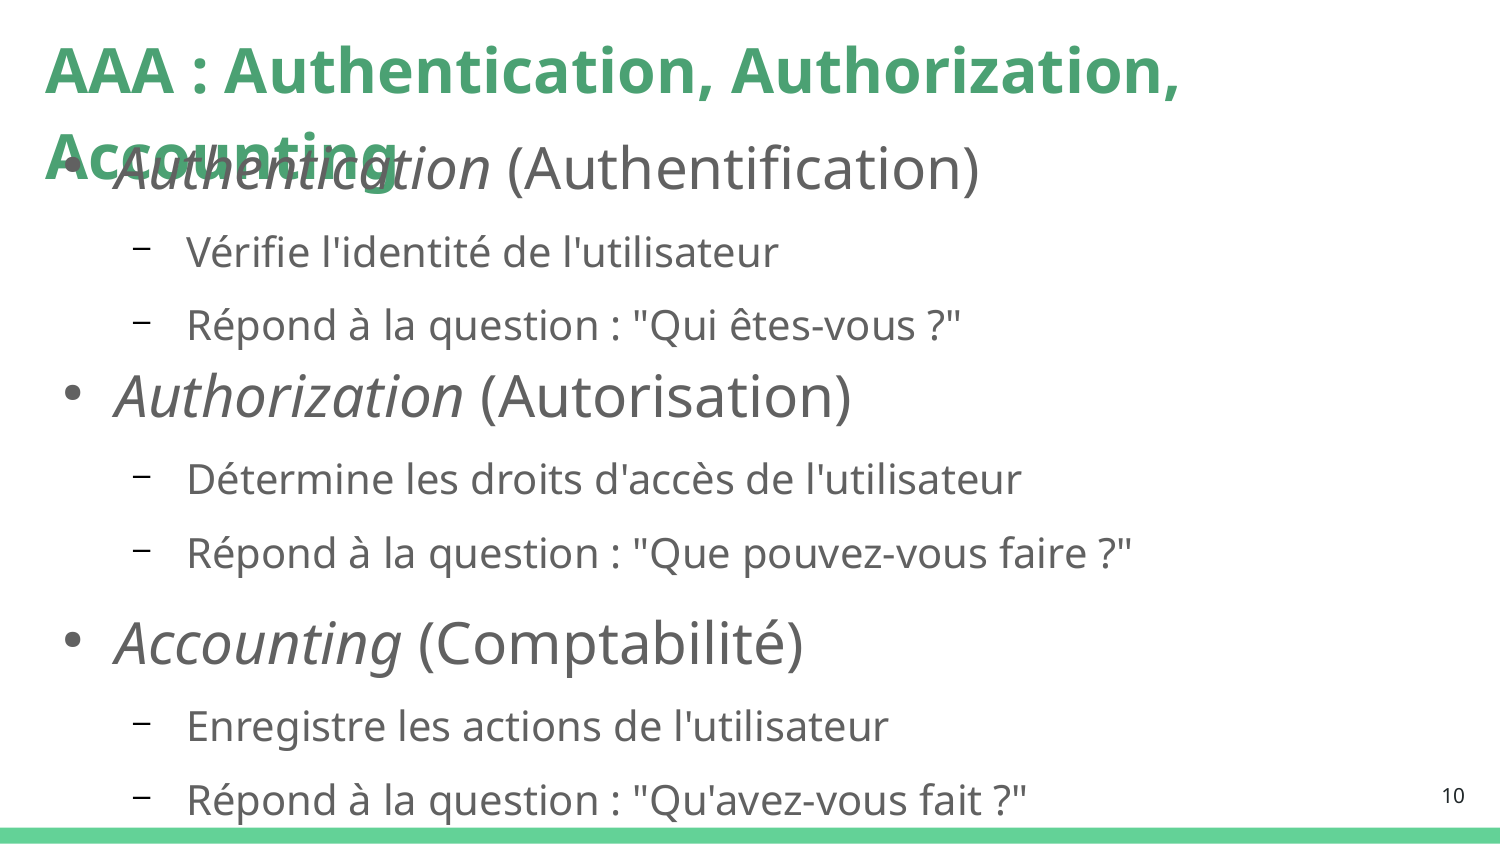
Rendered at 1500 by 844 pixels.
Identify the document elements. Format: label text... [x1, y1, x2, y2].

title AAA : Authentication, Authorization, Accounting [30, 4, 1495, 99]
list Authentication (Authentification) Vérifie l'identité de l'utilisateur Répond à la question : "Qui êtes-vous ?" Authorization (Autorisation) Détermine les droits d'accès de l'utilisateur Répond à la question : "Que pouvez-vous faire ?" Accounting (Comptabilité) Enregistre les actions de l'utilisateur Répond à la question : "Qu'avez-vous fait ?" [29, 106, 1430, 839]
slide_number <numéro> [1430, 764, 1480, 830]
